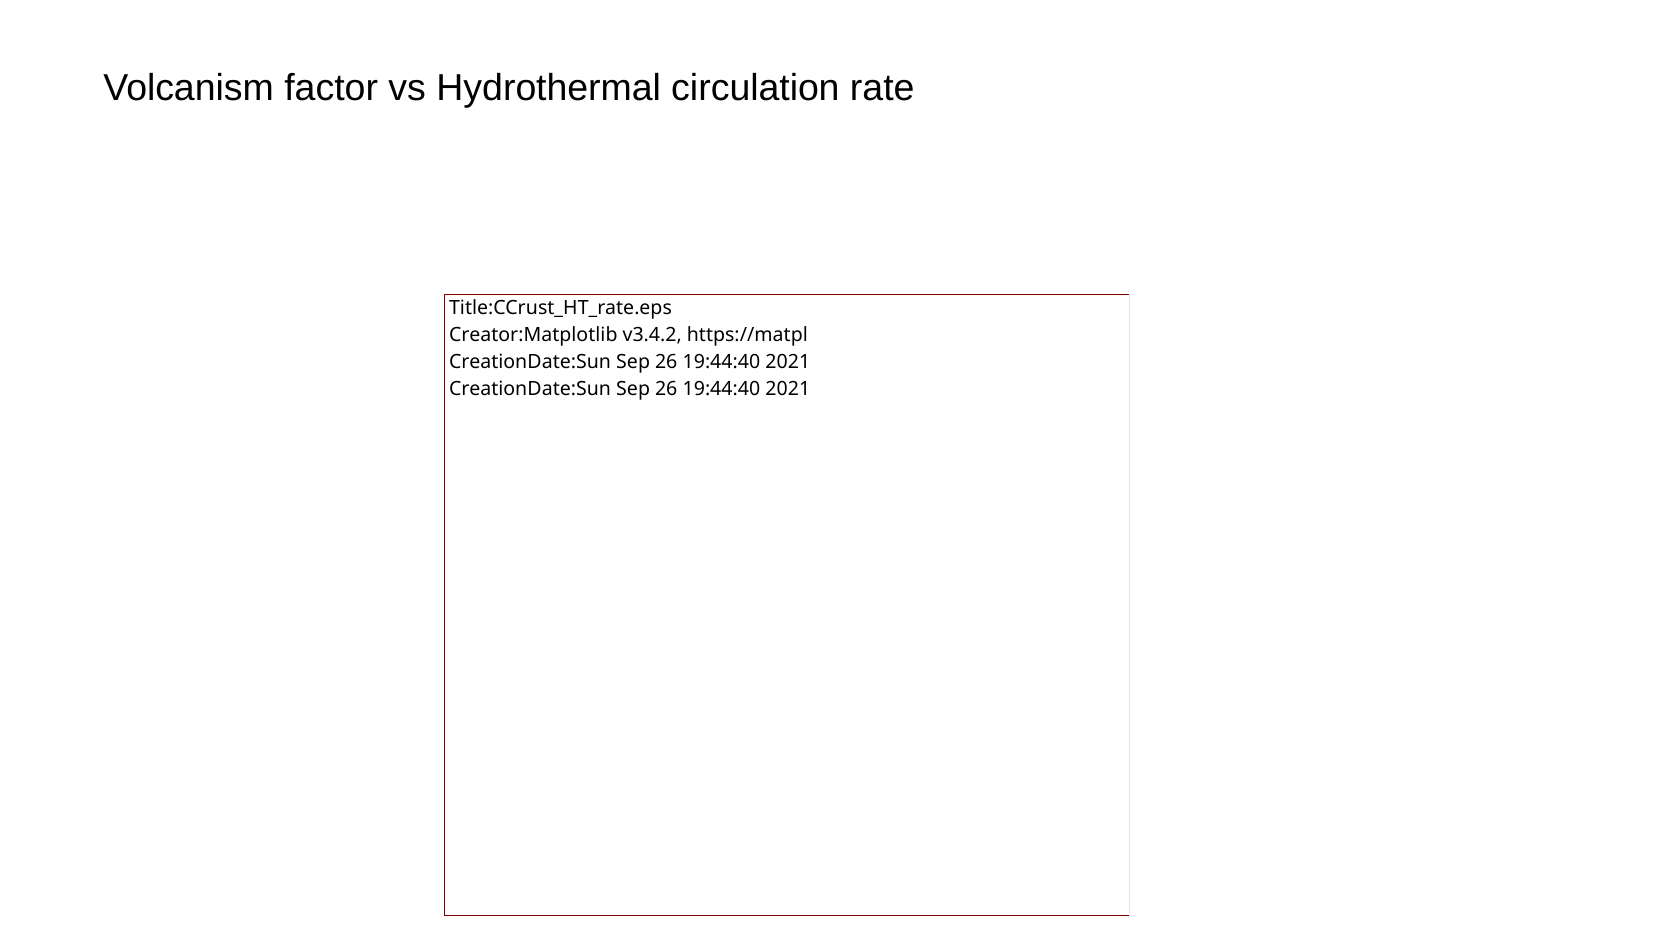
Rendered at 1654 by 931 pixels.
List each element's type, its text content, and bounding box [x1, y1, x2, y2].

picture [442, 292, 1130, 916]
text_box Volcanism factor vs Hydrothermal circulation rate [88, 59, 1388, 116]
